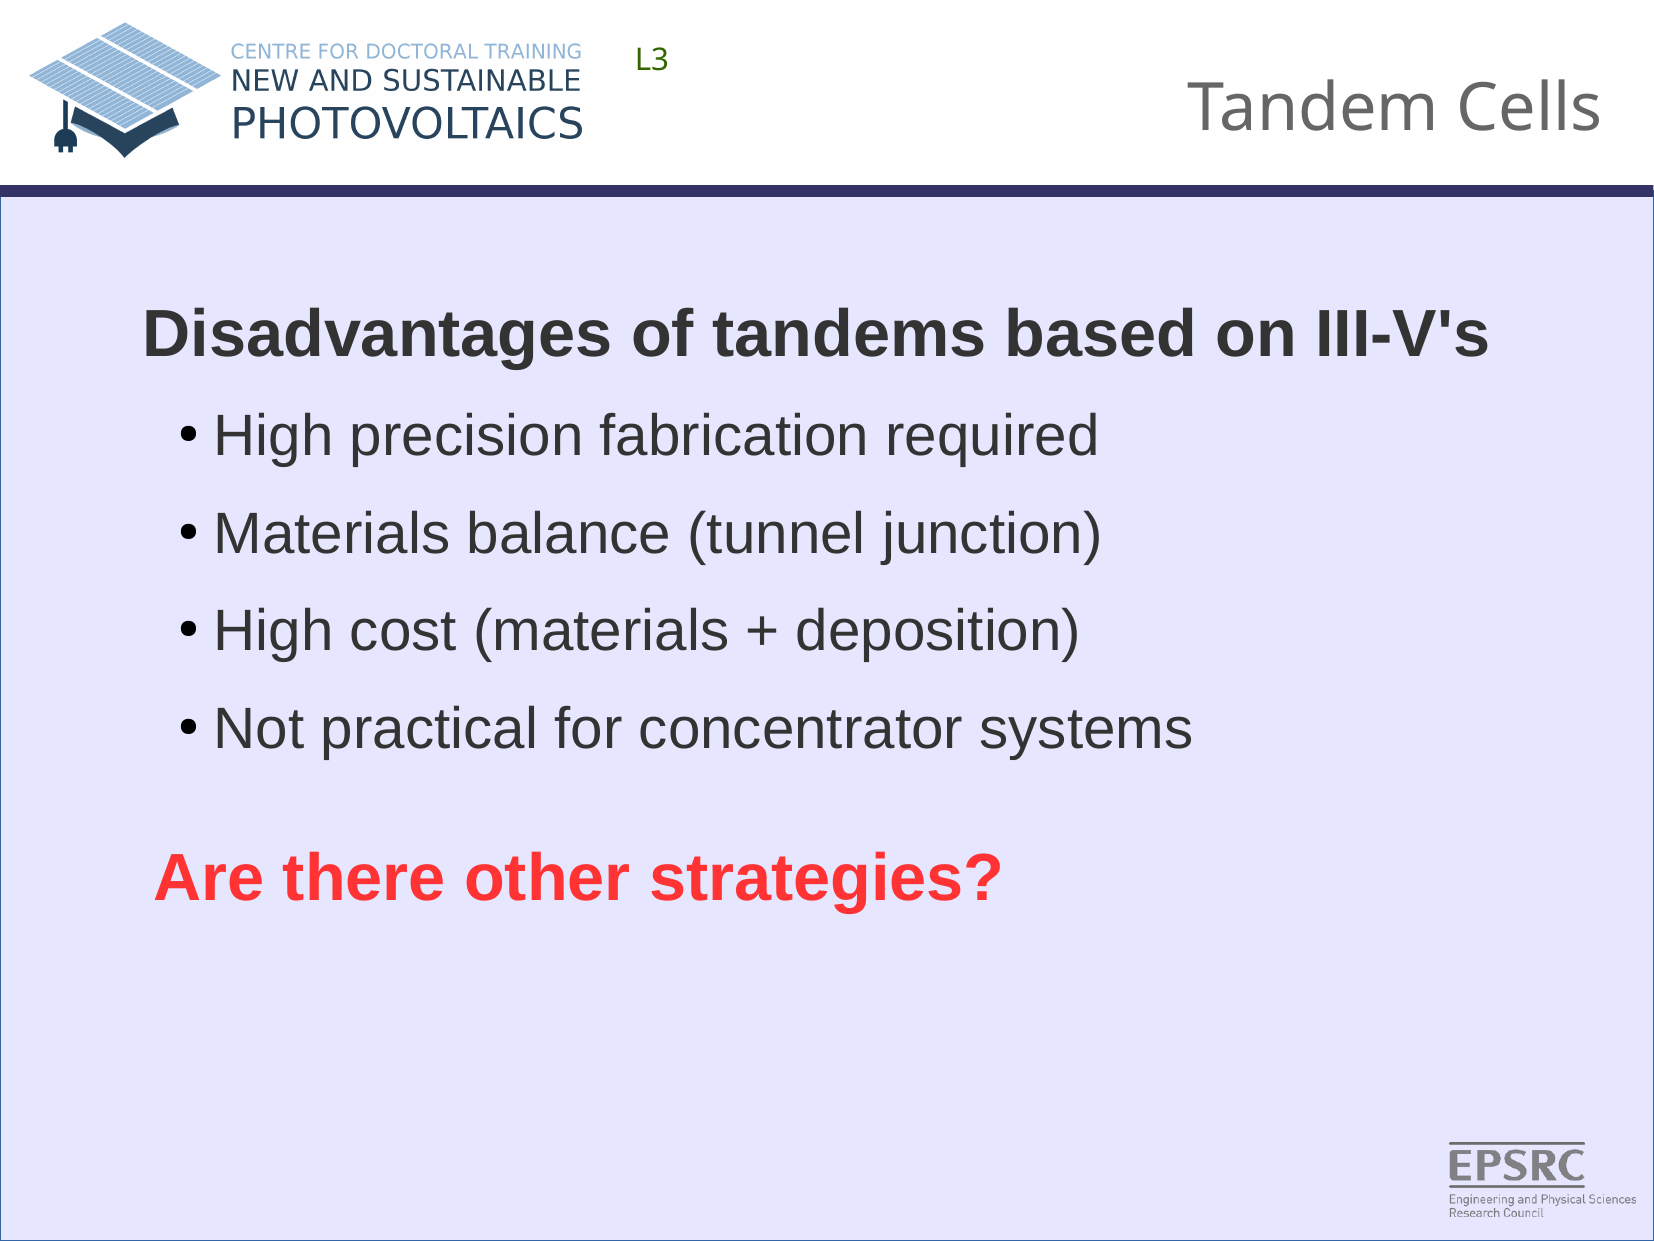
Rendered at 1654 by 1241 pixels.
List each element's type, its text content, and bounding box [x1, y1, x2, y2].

picture [1449, 1142, 1636, 1217]
text_box Disadvantages of tandems based on III-V's High precision fabrication required Materials balance (tunnel junction) High cost (materials + deposition) Not practical for concentrator systems [125, 285, 1513, 773]
text_box [0, 197, 1654, 1241]
text_box L3 [620, 29, 880, 80]
text_box Are there other strategies? [135, 829, 1026, 1023]
text_box Tandem Cells [767, 51, 1619, 142]
picture [19, 17, 591, 166]
